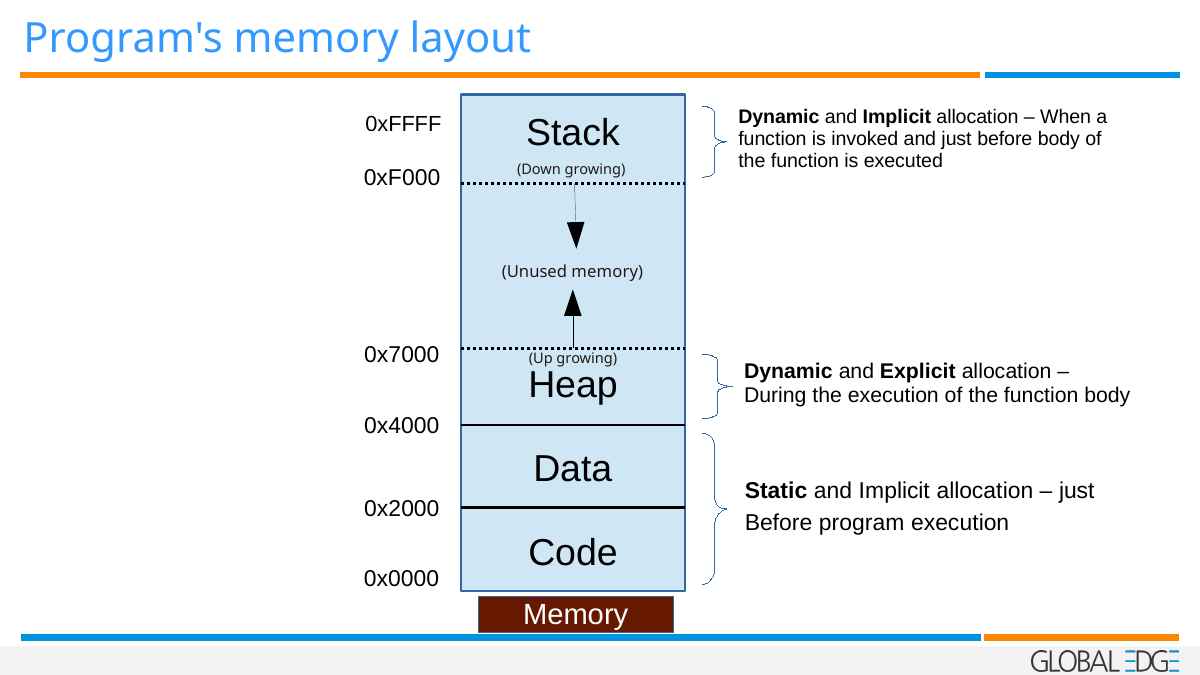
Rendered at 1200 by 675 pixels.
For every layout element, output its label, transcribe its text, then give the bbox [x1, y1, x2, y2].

text_box Stack Heap Data Code [460, 94, 686, 591]
text_box 0x7000 [348, 342, 455, 367]
text_box Memory [478, 596, 674, 633]
picture [1031, 650, 1179, 672]
text_box 0x4000 [348, 413, 455, 438]
text_box 0xFFFF [350, 112, 457, 136]
list Dynamic and Explicit allocation – During the execution of the function body [744, 359, 1134, 414]
list (Up growing) [528, 348, 626, 373]
text_box 0xF000 [348, 165, 456, 190]
list (Unused memory) [501, 259, 668, 284]
text_box 0x0000 [348, 566, 455, 591]
list Static and Implicit allocation – just Before program execution [738, 477, 1134, 544]
list Dynamic and Implicit allocation – When a function is invoked and just before body of the function is executed [738, 105, 1128, 189]
list (Down growing) [513, 158, 656, 190]
text_box 0x2000 [348, 496, 455, 520]
title Program's memory layout [12, 9, 1088, 63]
